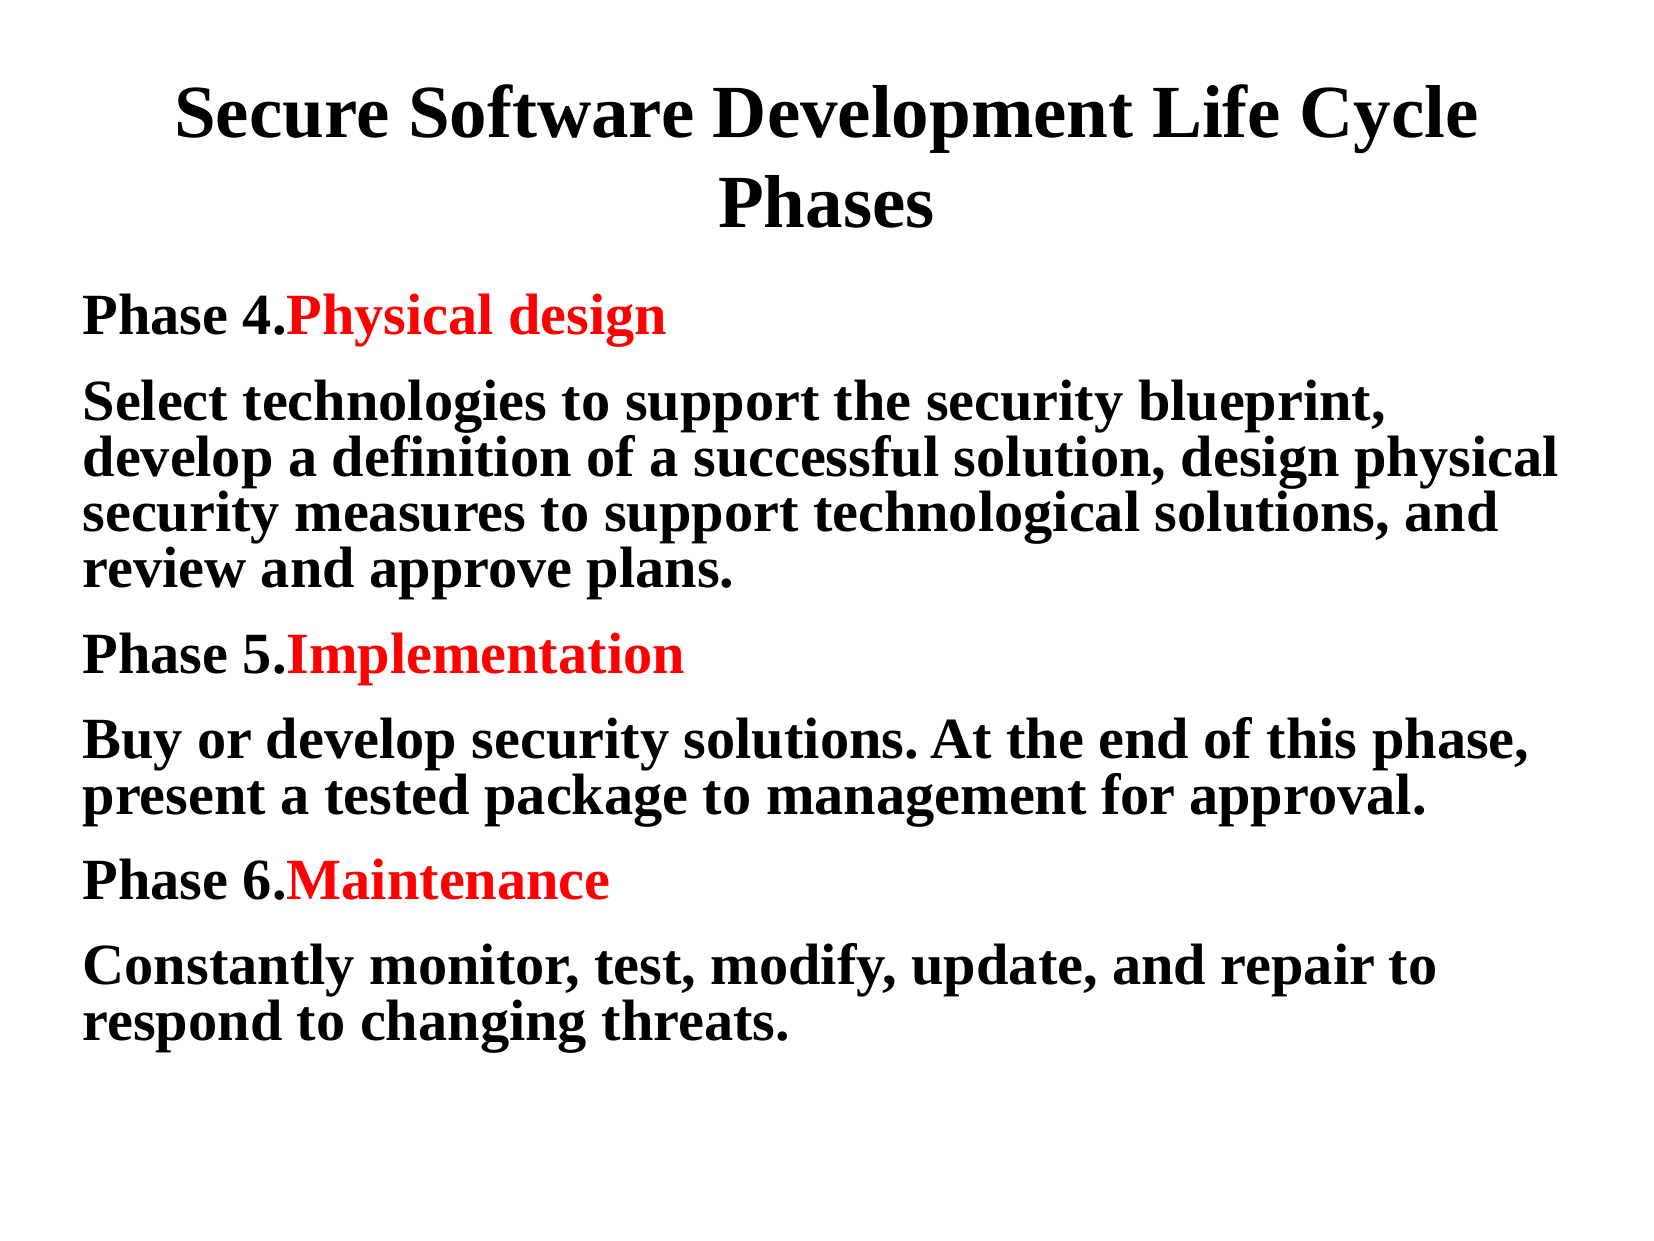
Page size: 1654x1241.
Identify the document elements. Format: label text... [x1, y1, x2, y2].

list Phase 4.Physical design Select technologies to support the security blueprint, develop a definition of a successful solution, design physical security measures to support technological solutions, and review and approve plans. Phase 5.Implementation Buy or develop security solutions. At the end of this phase, present a tested package to management for approval. Phase 6.Maintenance Constantly monitor, test, modify, update, and repair to respond to changing threats. [82, 290, 1571, 1156]
title Secure Software Development Life Cycle Phases [82, 49, 1571, 257]
